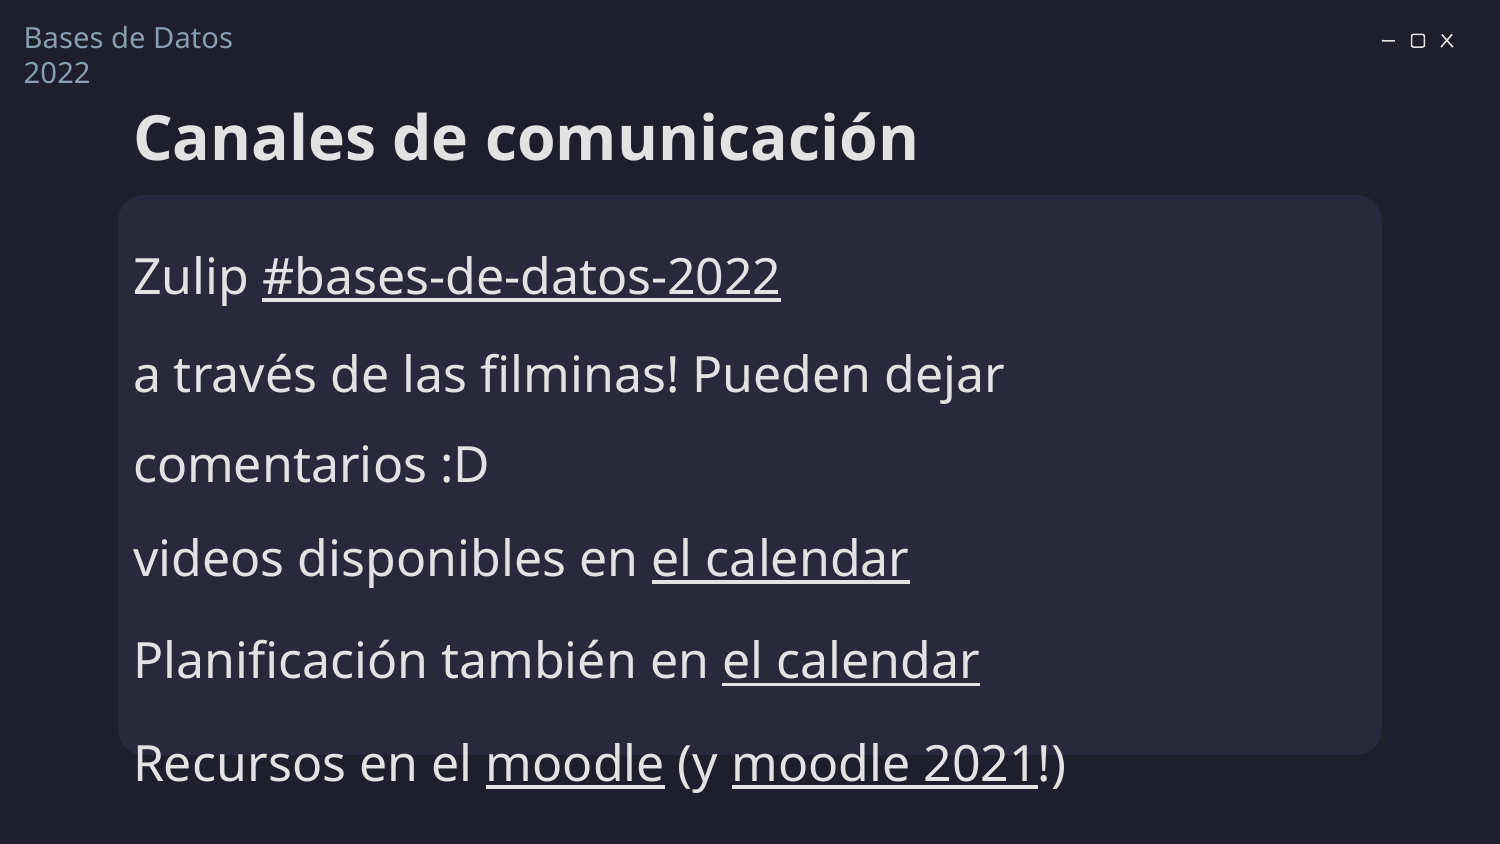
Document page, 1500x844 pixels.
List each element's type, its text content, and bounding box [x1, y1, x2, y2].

title Canales de comunicación [118, 88, 1382, 183]
list Zulip #bases-de-datos-2022 a través de las filminas! Pueden dejar comentarios :D videos disponibles en el calendar Planificación también en el calendar Recursos en el moodle (y moodle 2021!) [118, 195, 1382, 750]
